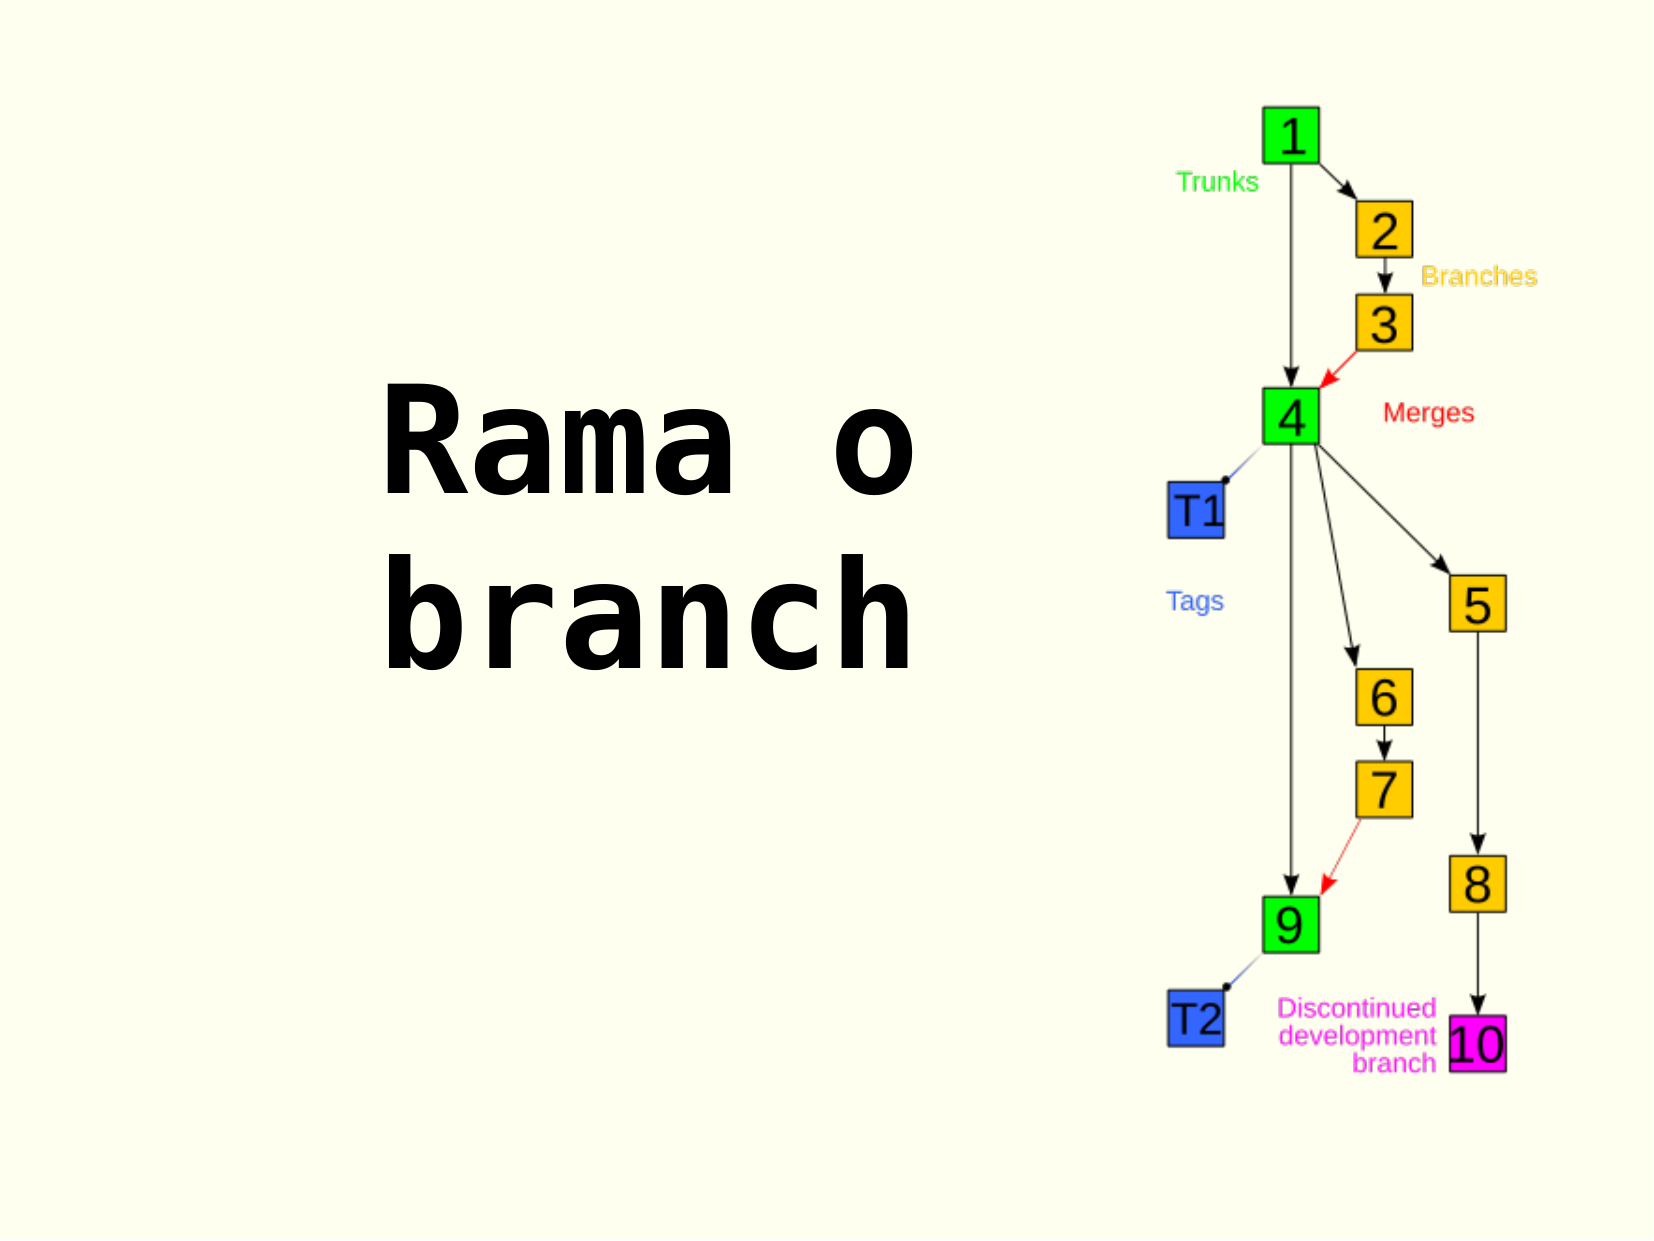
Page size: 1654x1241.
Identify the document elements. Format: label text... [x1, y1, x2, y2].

picture [1146, 85, 1558, 1095]
subtitle Rama o branch [82, 49, 1217, 1010]
